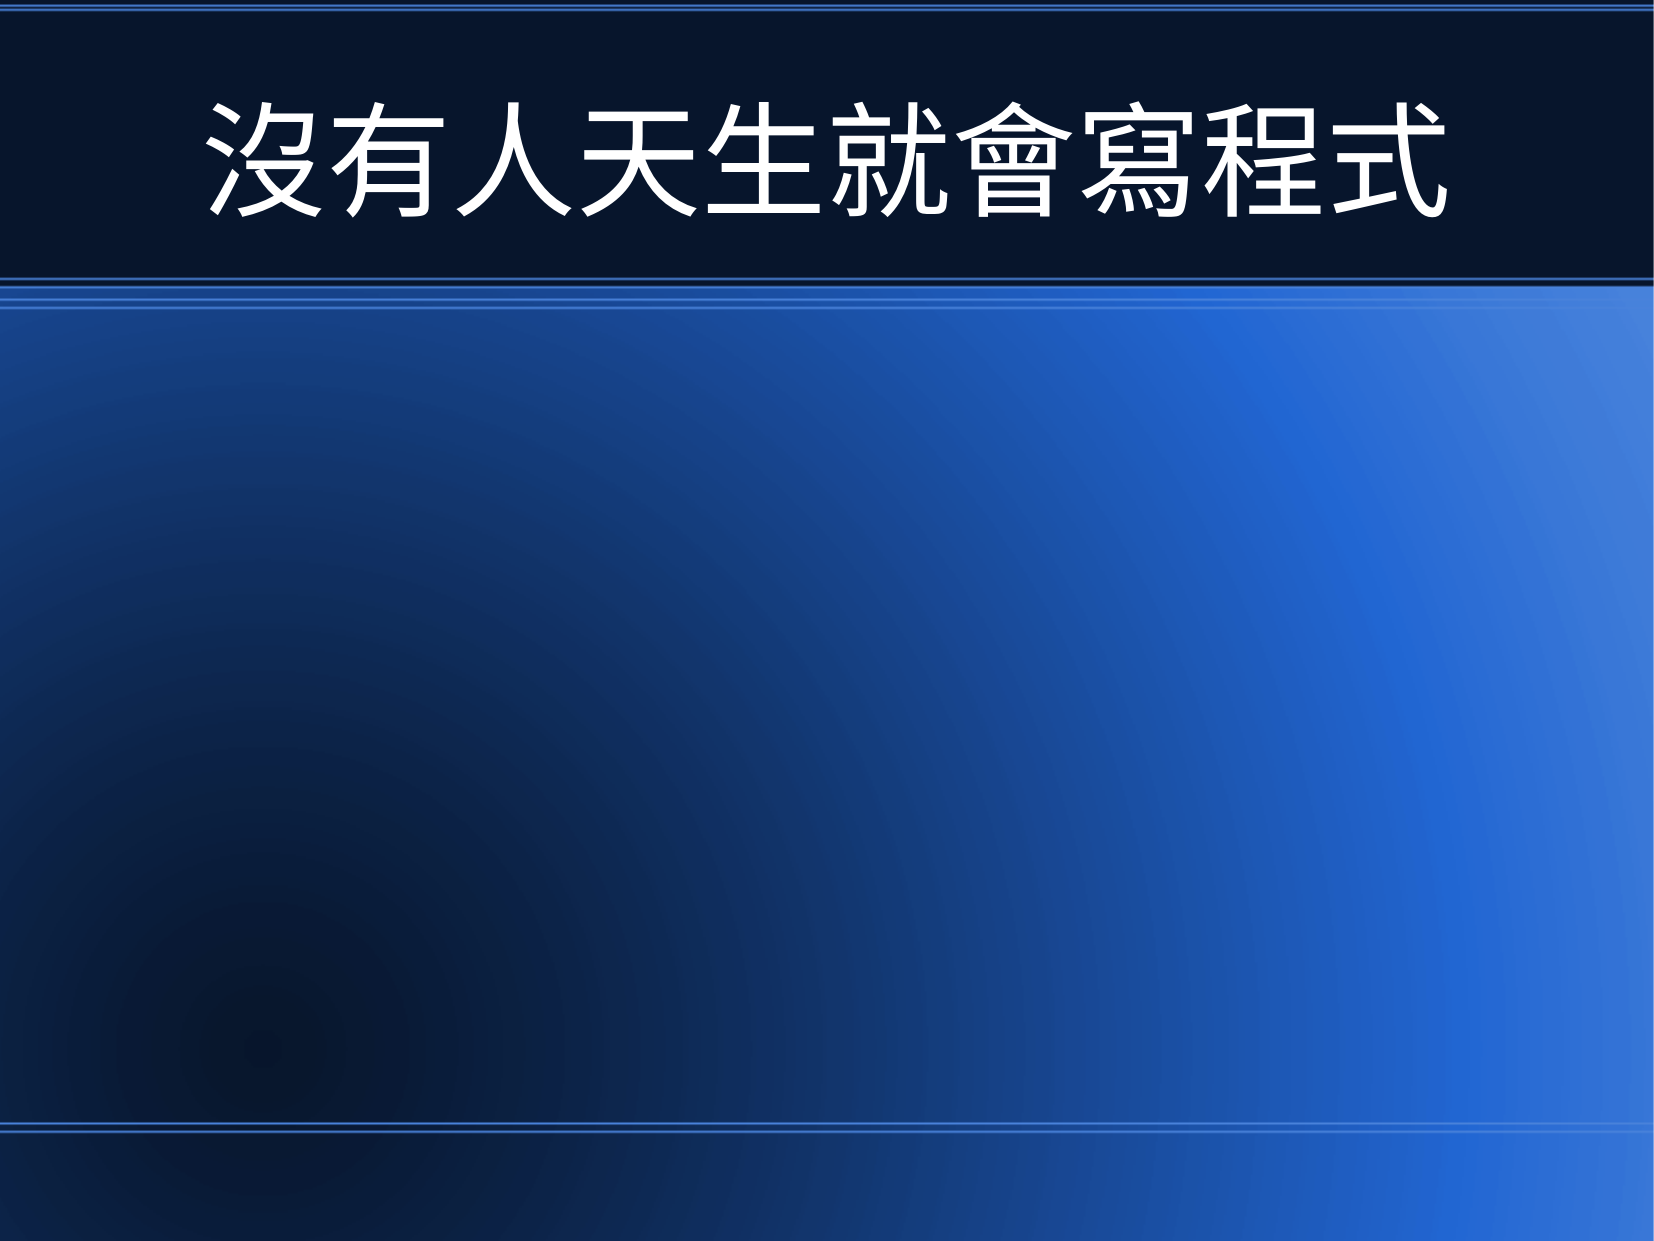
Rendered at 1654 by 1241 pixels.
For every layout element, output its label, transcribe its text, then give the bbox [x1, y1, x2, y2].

title 沒有人天生就會寫程式 [82, 49, 1571, 257]
picture [0, 0, 1654, 1241]
